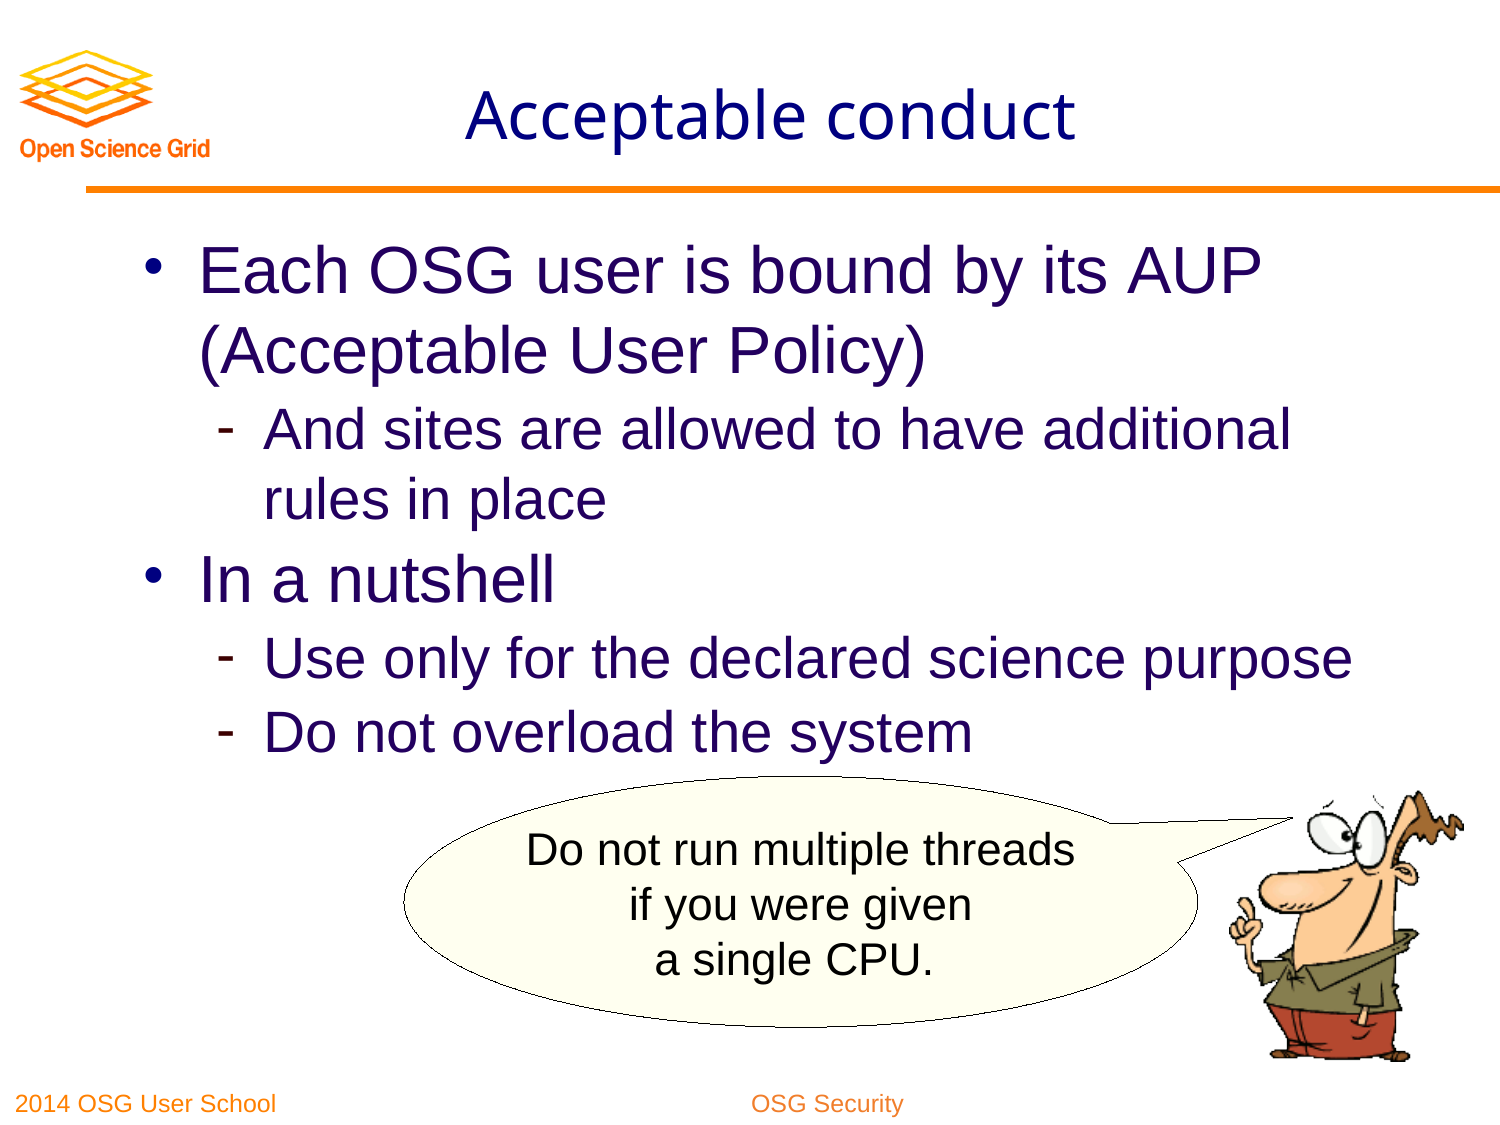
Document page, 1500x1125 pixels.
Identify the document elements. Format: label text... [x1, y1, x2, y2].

list Each OSG user is bound by its AUP (Acceptable User Policy) And sites are allowed to have additional rules in place In a nutshell Use only for the declared science purpose Do not overload the system [127, 218, 1403, 1071]
title Acceptable conduct [201, 18, 1342, 207]
picture [1229, 789, 1464, 1062]
text_box Do not run multiple threads if you were given a single CPU. [403, 776, 1293, 1028]
picture [0, 27, 201, 179]
